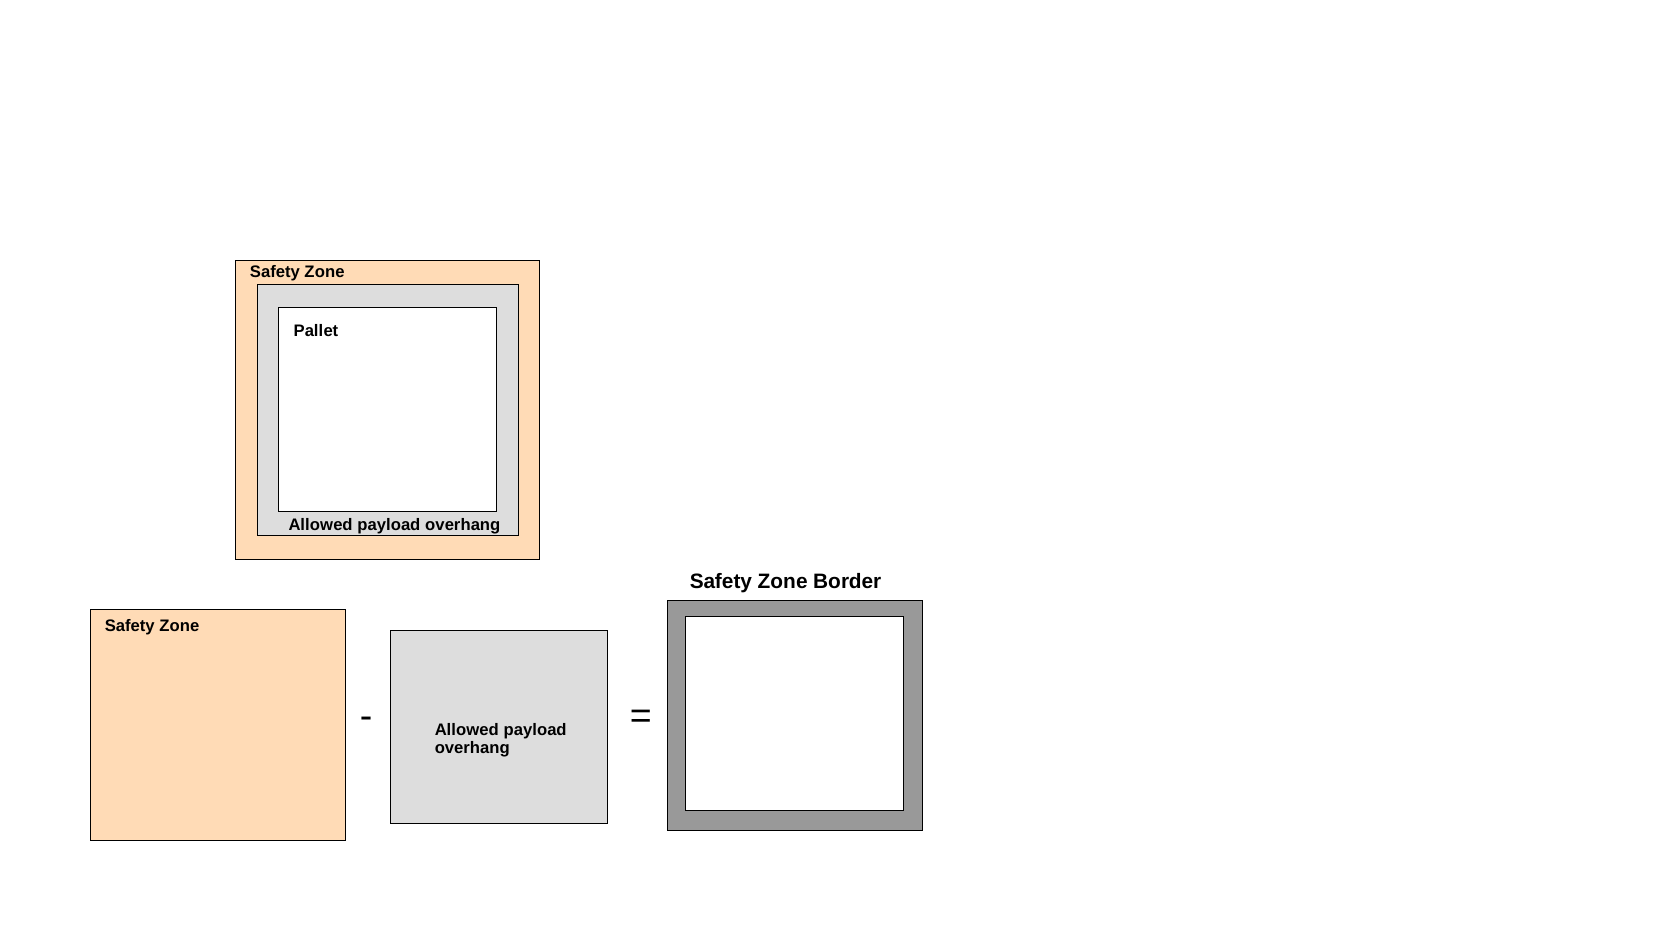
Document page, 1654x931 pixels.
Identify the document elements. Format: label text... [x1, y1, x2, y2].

text_box [390, 630, 608, 712]
text_box [667, 600, 923, 831]
text_box Safety Zone Border [675, 561, 897, 601]
text_box Allowed payload overhang [420, 712, 616, 766]
text_box Pallet [278, 314, 526, 352]
text_box - [345, 687, 421, 745]
text_box = [615, 687, 667, 745]
text_box Safety Zone [90, 609, 337, 647]
text_box Allowed payload overhang [273, 507, 529, 561]
text_box [90, 609, 346, 841]
text_box [390, 745, 608, 824]
text_box Safety Zone [235, 255, 482, 293]
text_box [235, 260, 540, 560]
